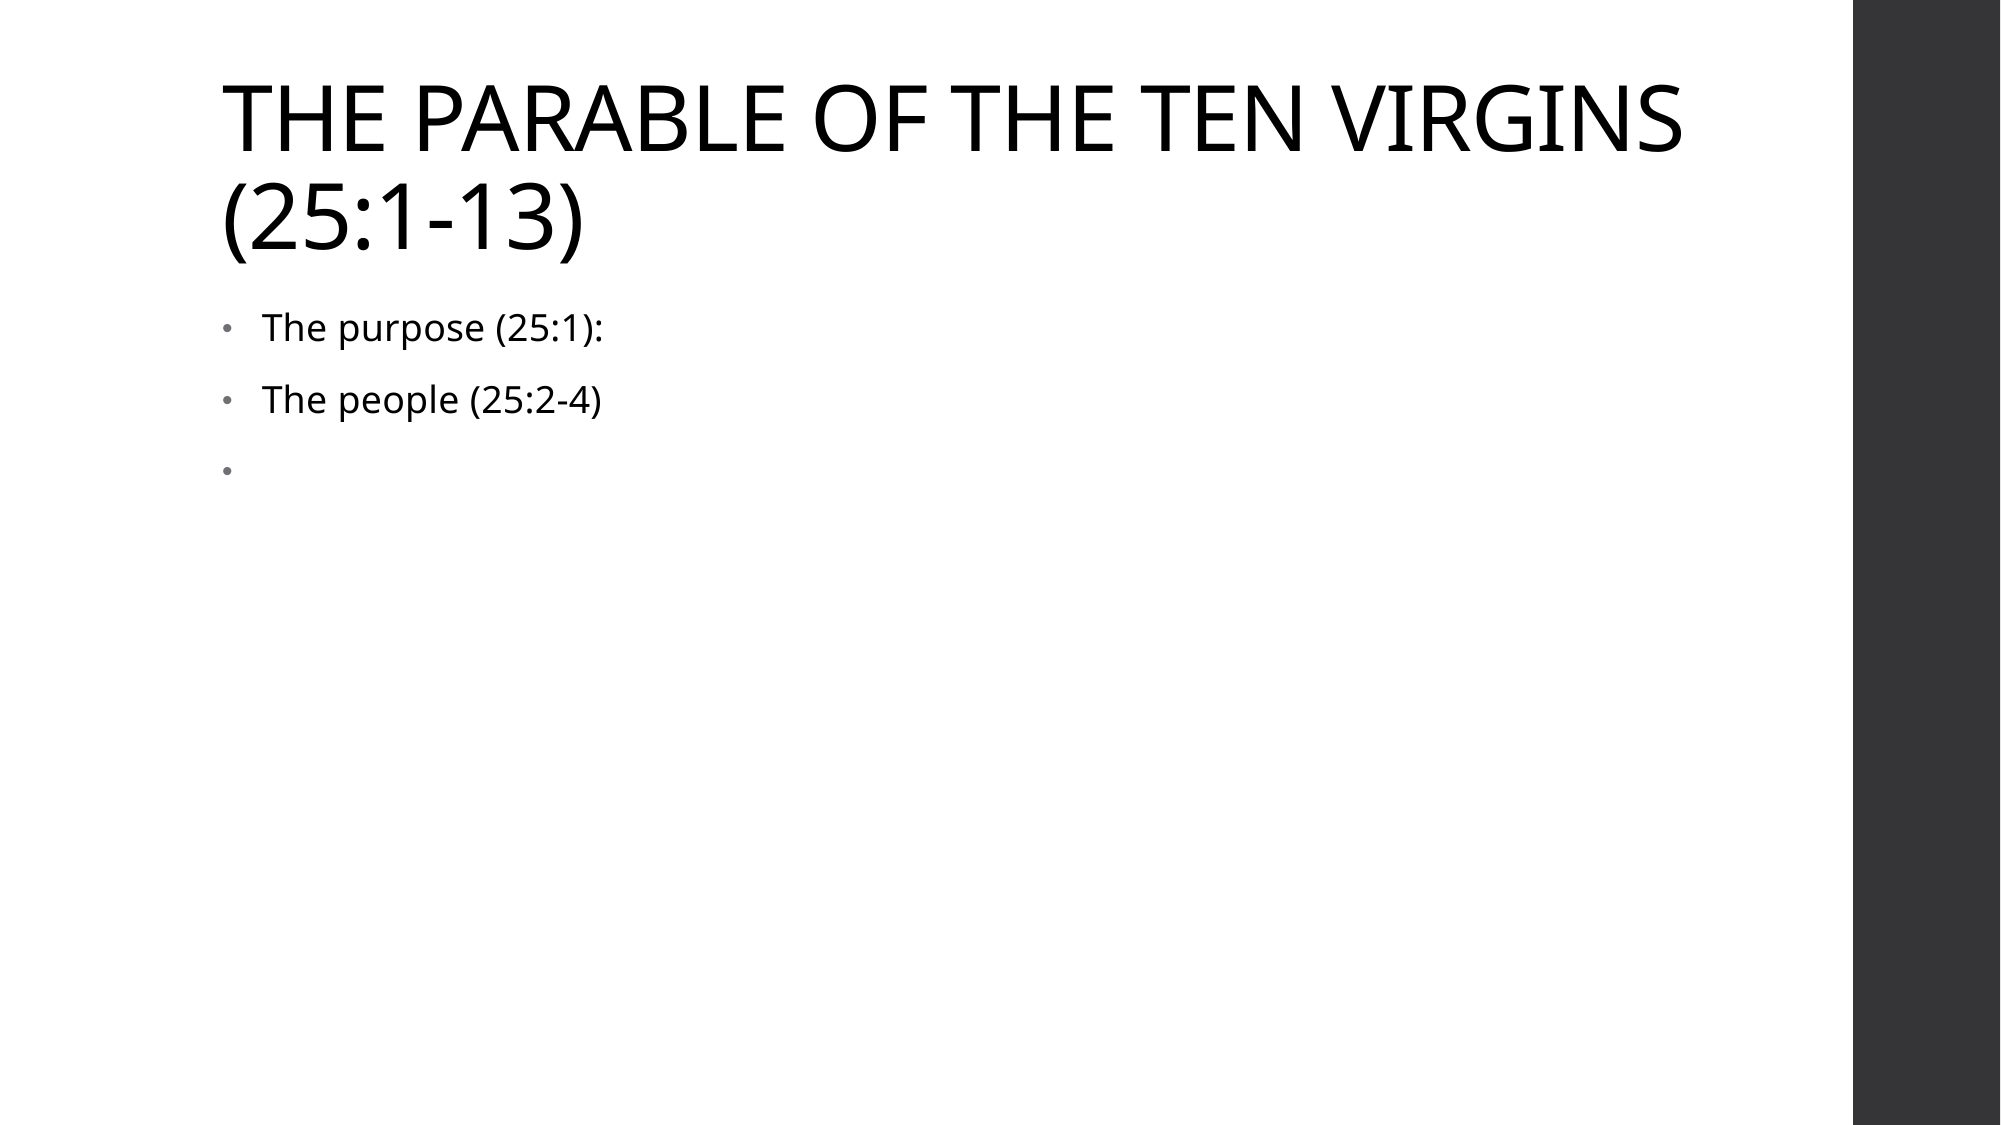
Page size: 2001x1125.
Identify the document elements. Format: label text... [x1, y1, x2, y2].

list The purpose (25:1): The people (25:2-4) [206, 299, 1617, 1014]
title THE PARABLE OF THE TEN VIRGINS (25:1-13) [206, 60, 1797, 278]
